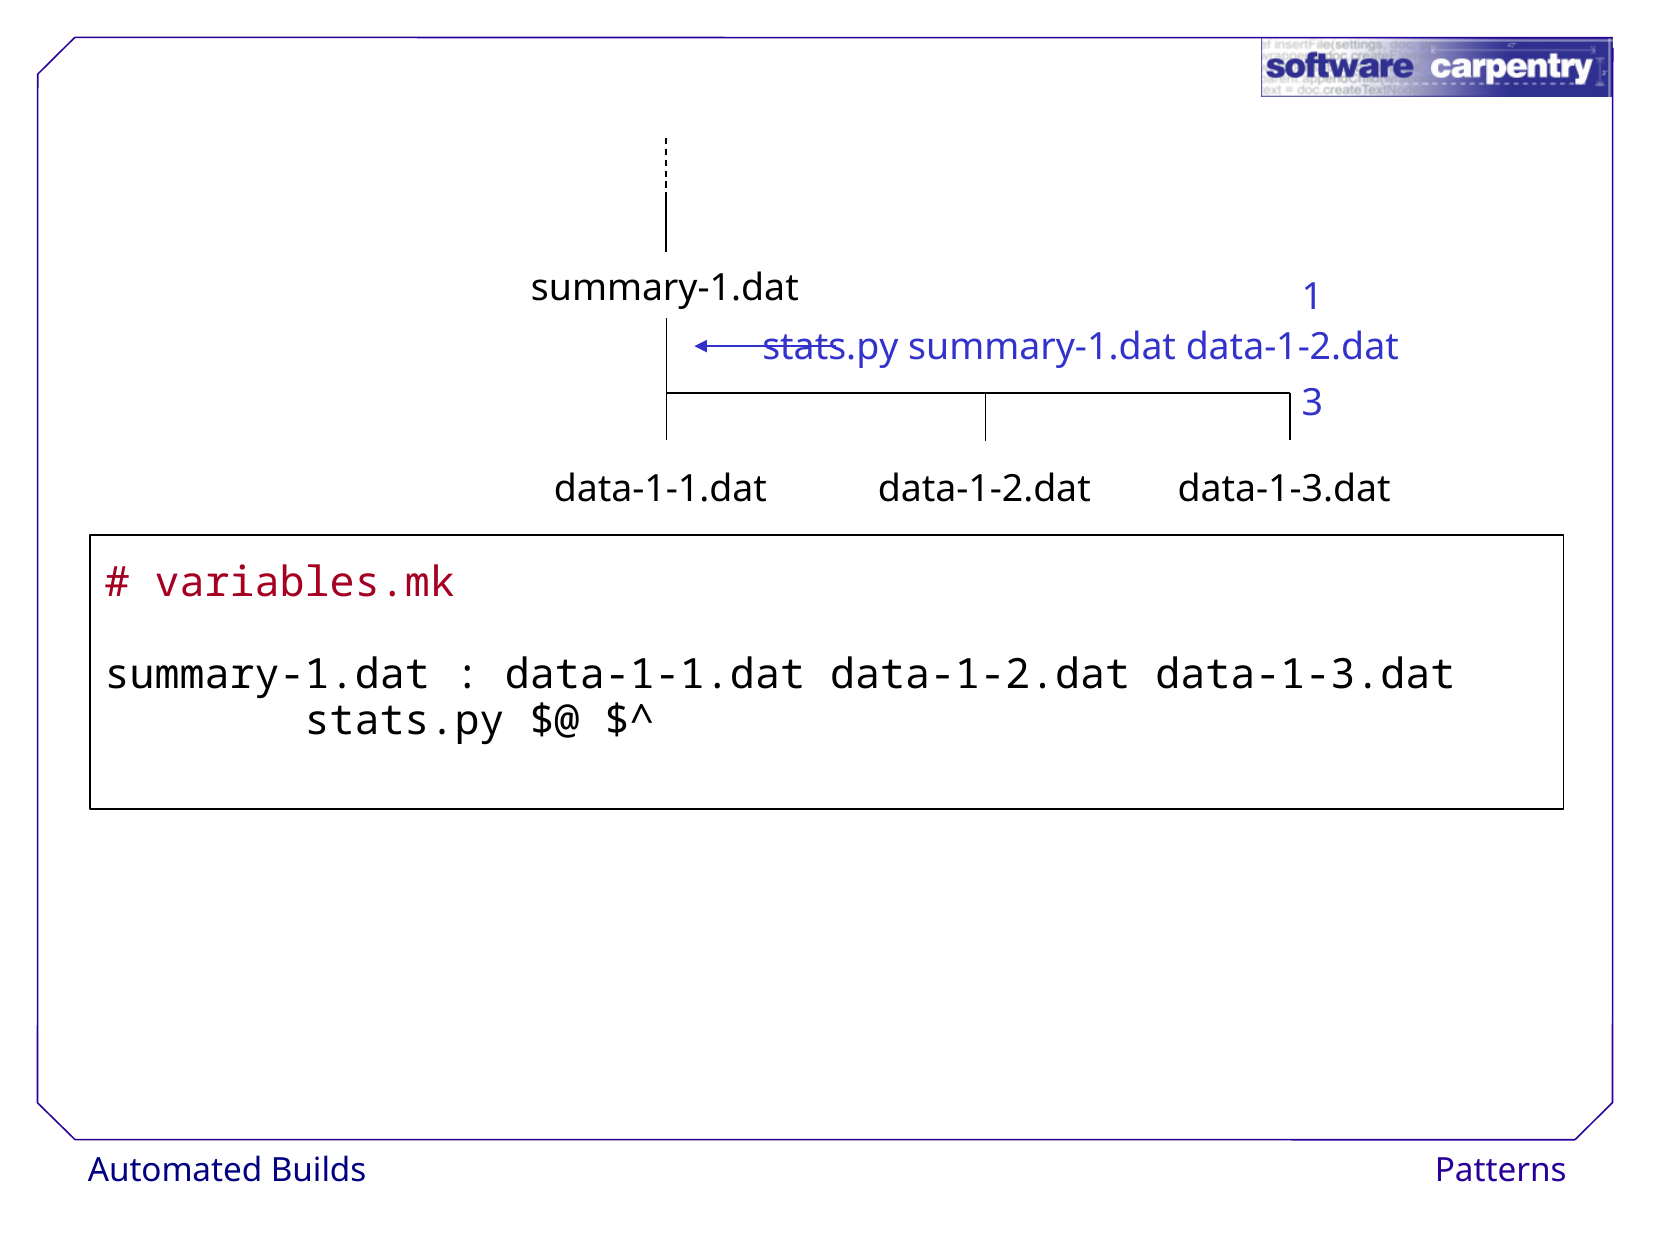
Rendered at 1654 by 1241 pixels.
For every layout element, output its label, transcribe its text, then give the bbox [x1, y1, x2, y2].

picture [1261, 39, 1613, 97]
text_box stats.py summary-1.dat data-1-2.dat [747, 291, 1565, 375]
text_box # variables.mk summary-1.dat : data-1-1.dat data-1-2.dat data-1-3.dat stats.py $@ $^ [89, 534, 1564, 810]
text_box summary-1.dat [441, 232, 889, 316]
text_box 1 [1286, 241, 1489, 325]
text_box data-1-3.dat [1181, 433, 1481, 517]
text_box data-1-2.dat [788, 433, 1181, 517]
text_box 3 [1286, 348, 1489, 432]
text_box data-1-1.dat [464, 433, 788, 517]
